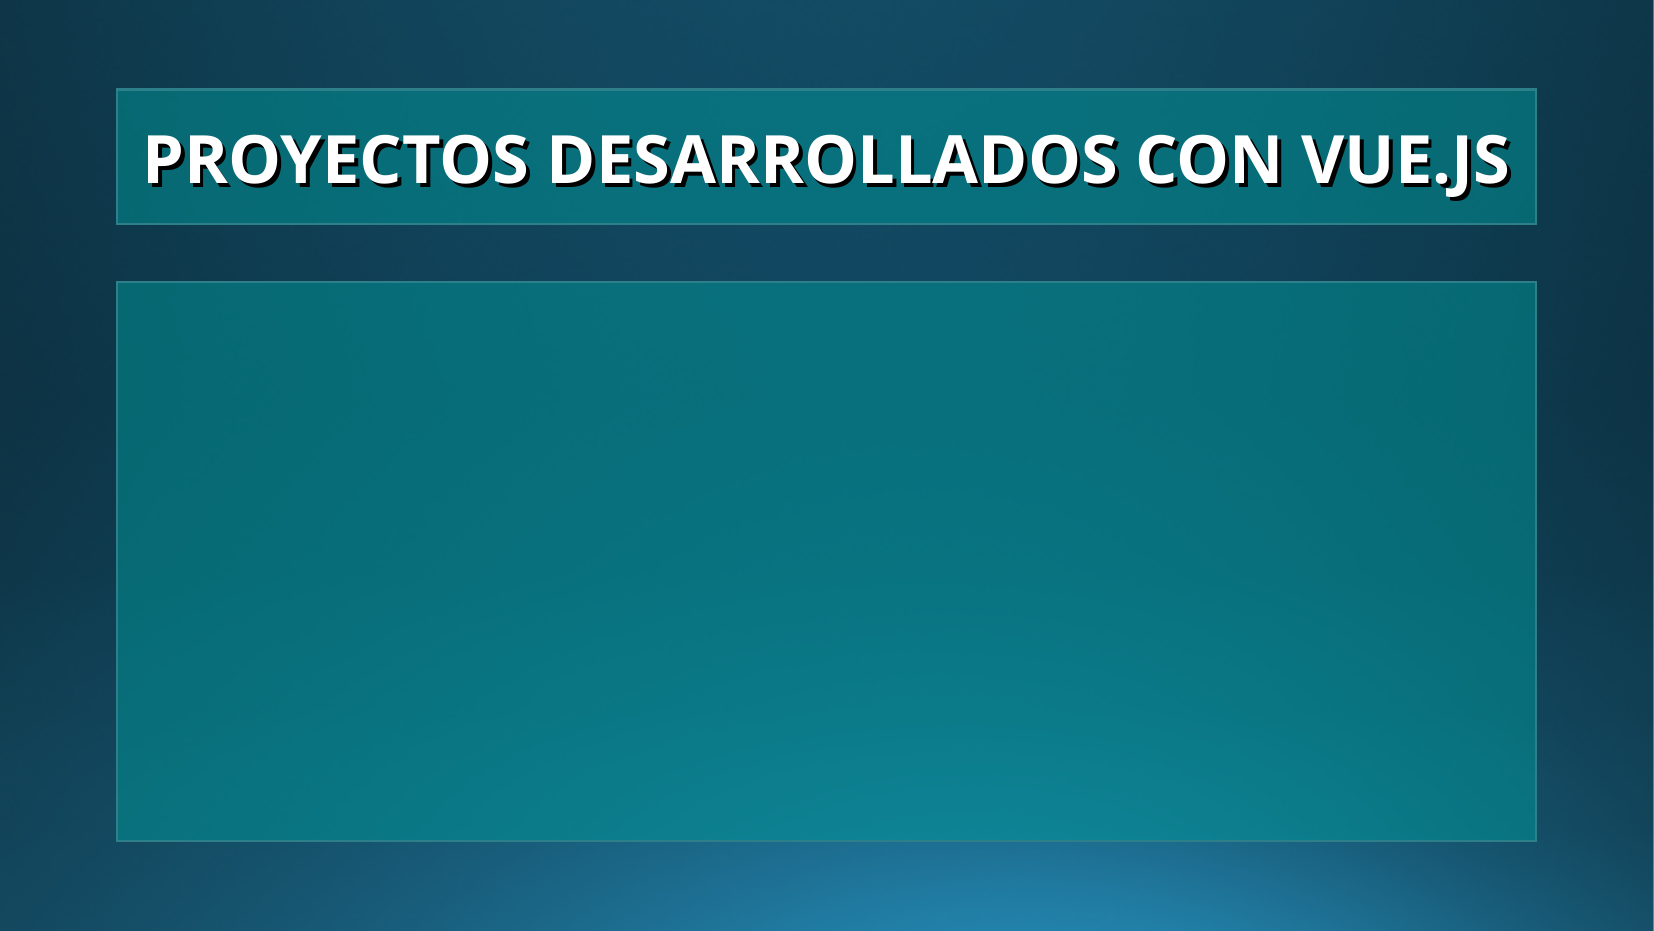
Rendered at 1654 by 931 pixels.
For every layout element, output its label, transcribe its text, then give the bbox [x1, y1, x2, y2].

text_box [117, 282, 1536, 841]
text_box PROYECTOS DESARROLLADOS CON VUE.JS [117, 90, 1536, 224]
